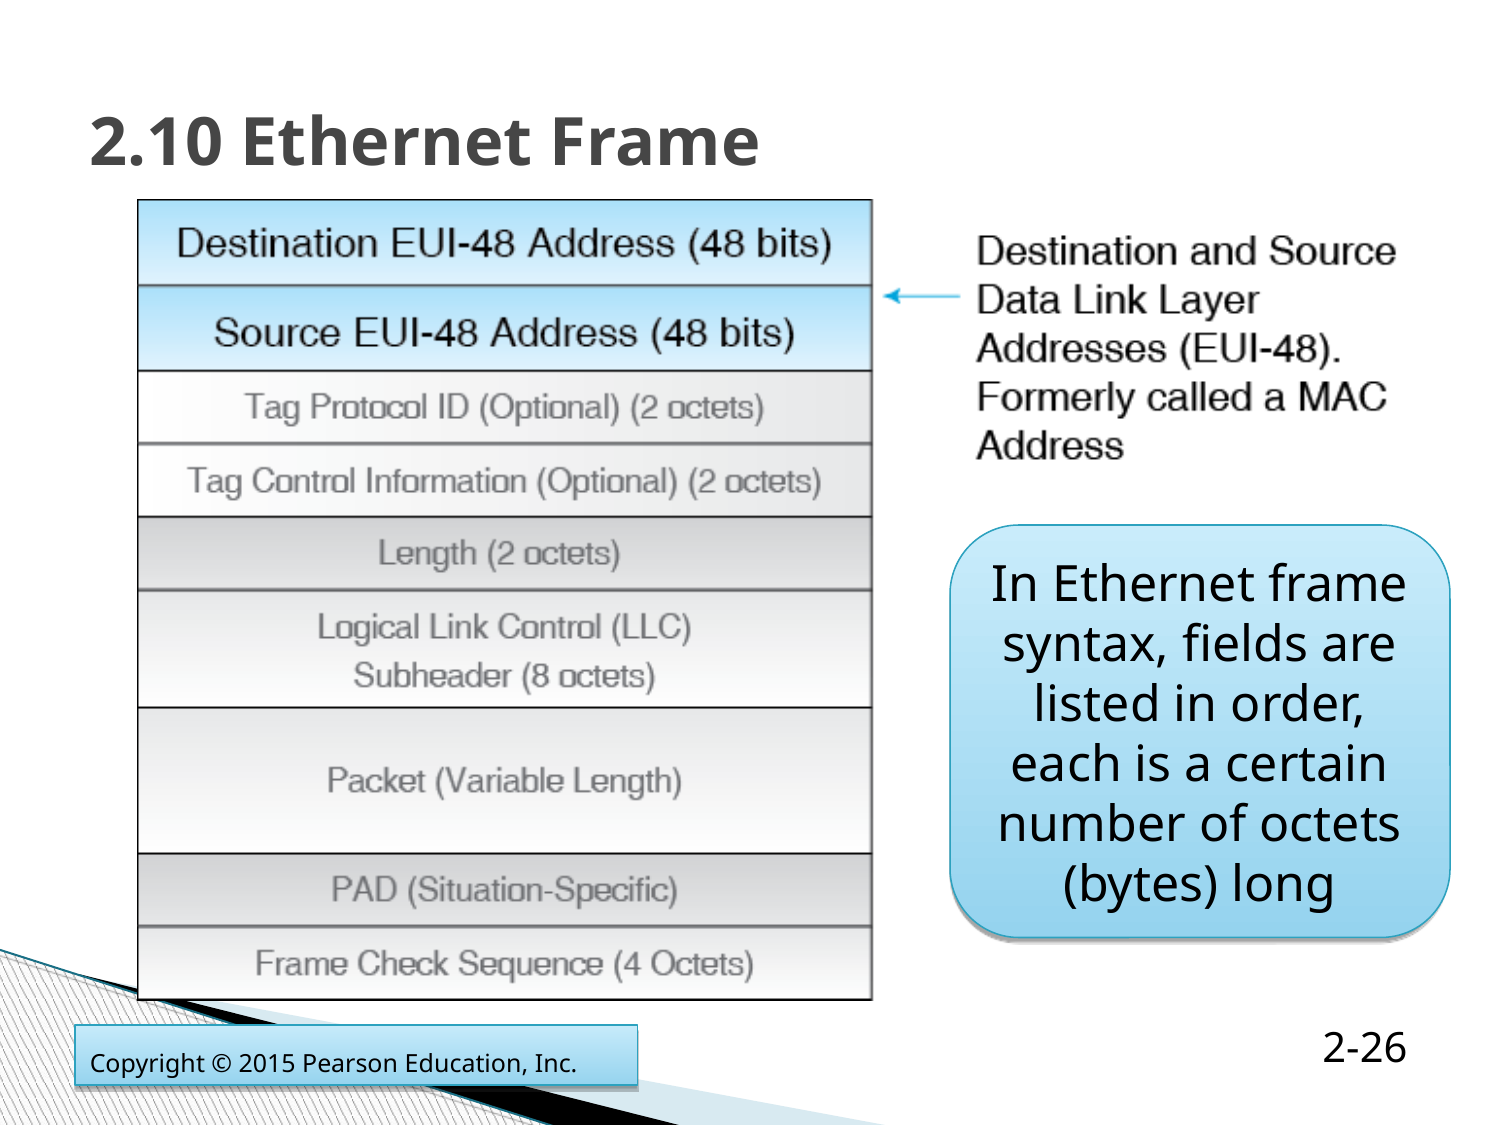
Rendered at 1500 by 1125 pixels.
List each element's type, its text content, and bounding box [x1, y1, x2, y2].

title 2.10 Ethernet Frame [75, 45, 1425, 233]
slide_number 2-<number> [1275, 1025, 1423, 1085]
footer Copyright © 2015 Pearson Education, Inc. [75, 1025, 638, 1085]
picture [0, 199, 1400, 1125]
text_box In Ethernet frame syntax, fields are listed in order, each is a certain number of octets (bytes) long [950, 525, 1451, 938]
